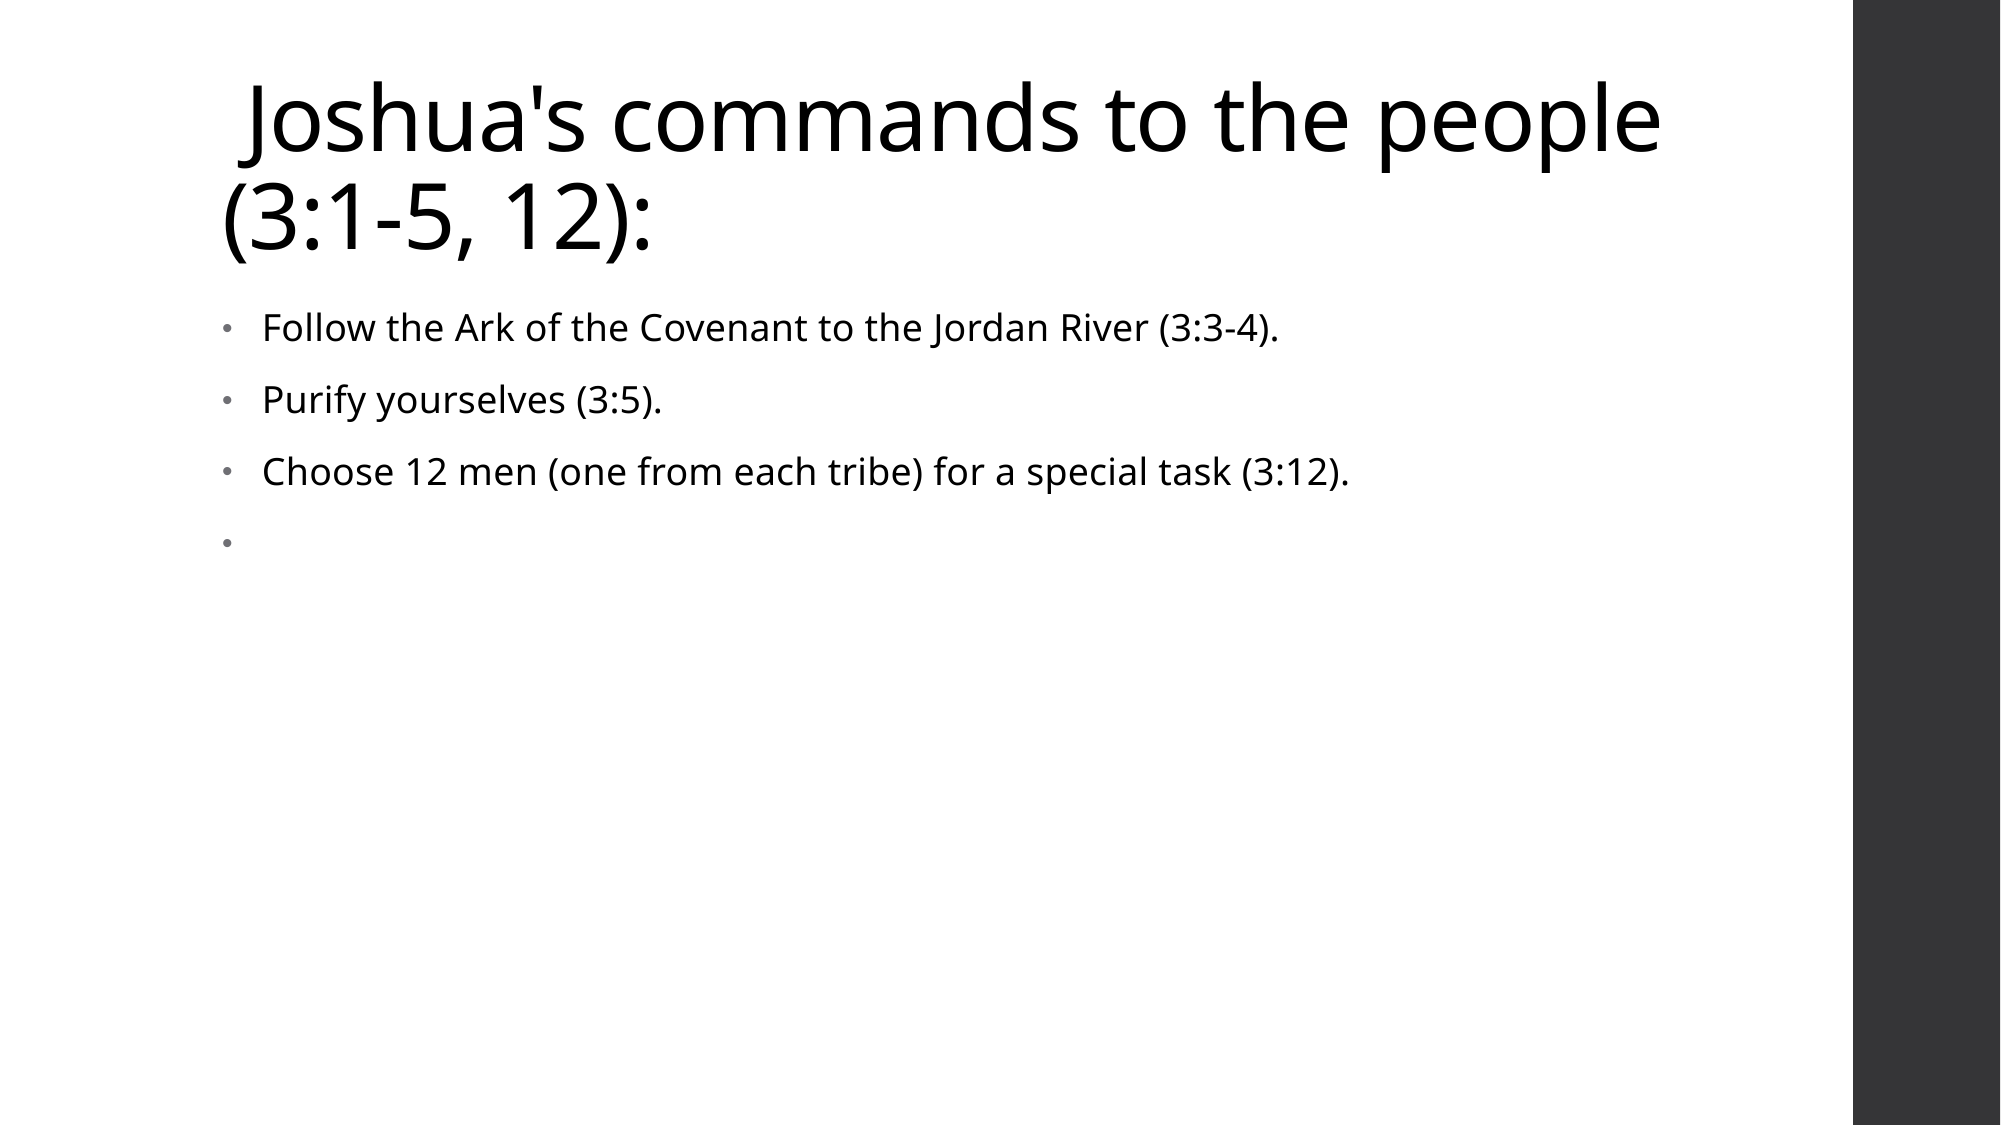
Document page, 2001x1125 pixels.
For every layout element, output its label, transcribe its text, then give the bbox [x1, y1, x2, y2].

title Joshua's commands to the people (3:1-5, 12): [206, 60, 1797, 278]
list Follow the Ark of the Covenant to the Jordan River (3:3-4). Purify yourselves (3:5). Choose 12 men (one from each tribe) for a special task (3:12). [206, 299, 1617, 1014]
